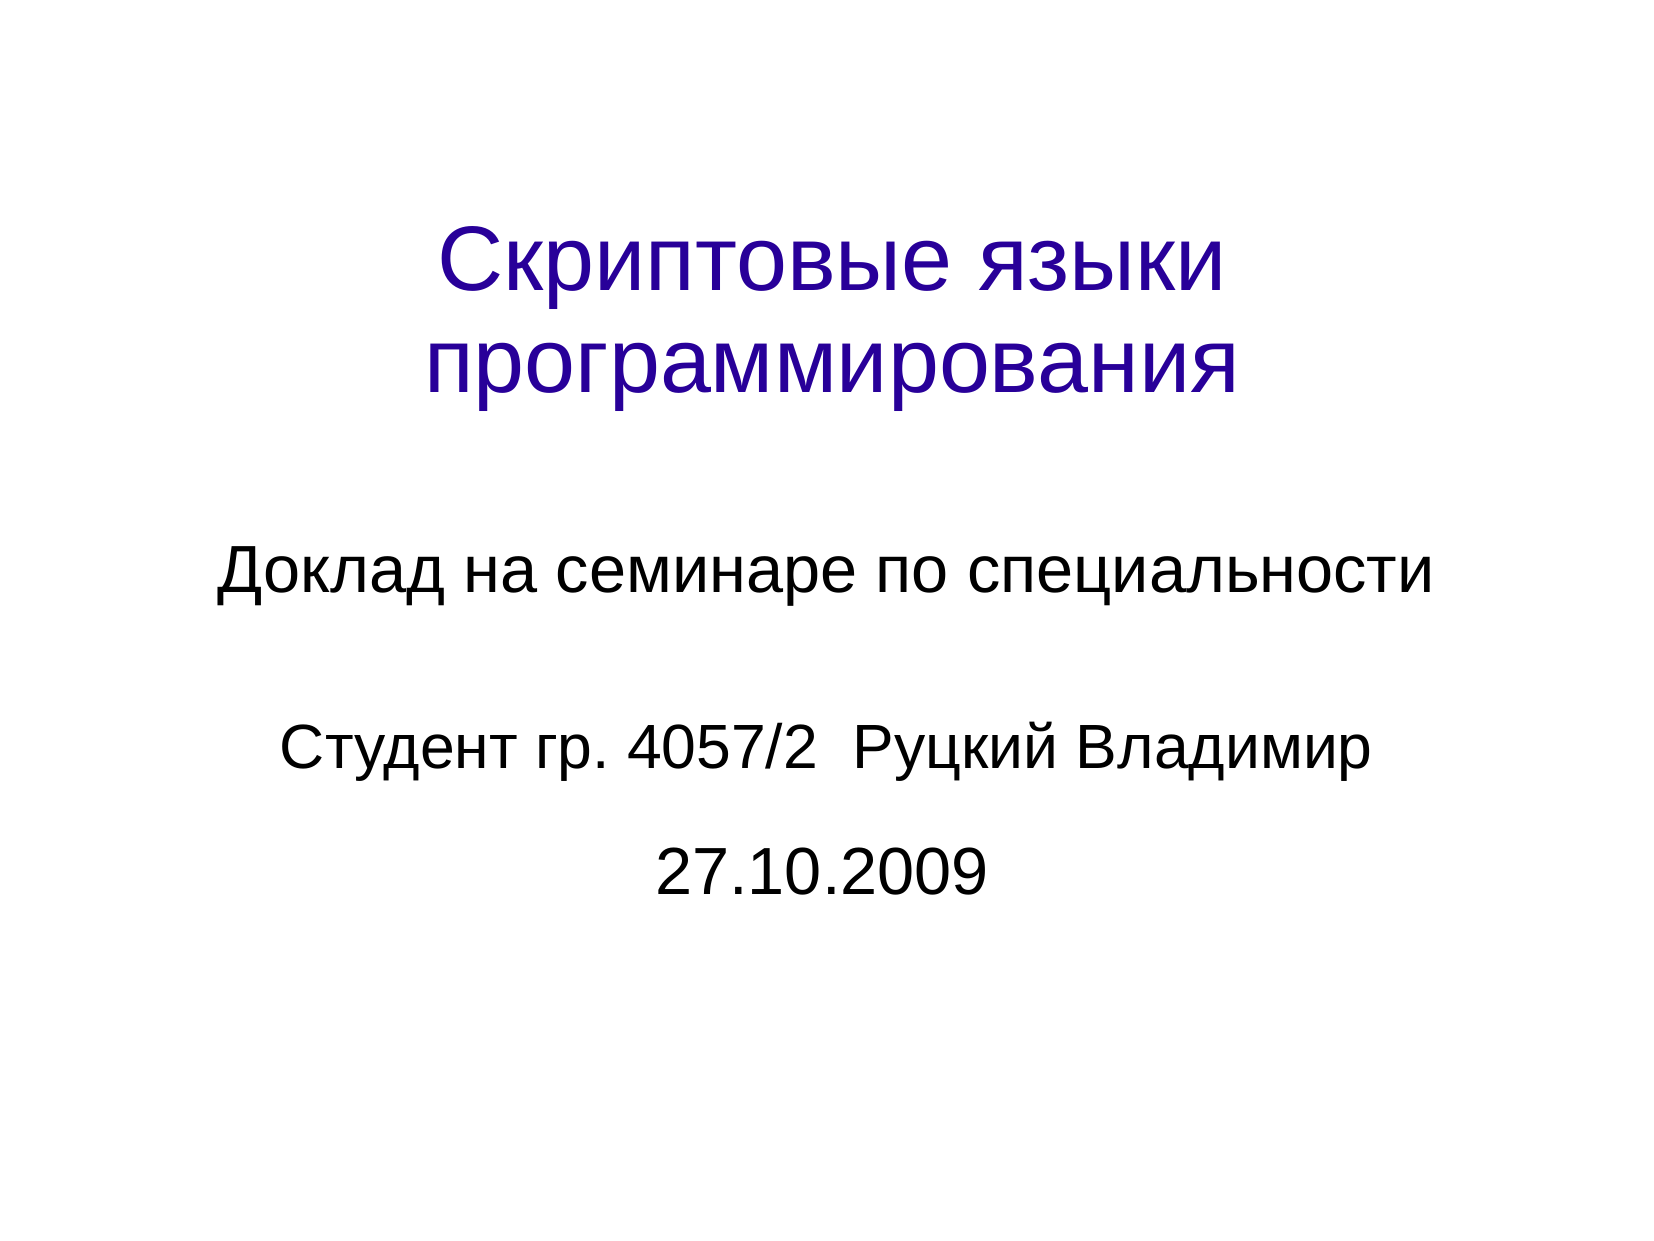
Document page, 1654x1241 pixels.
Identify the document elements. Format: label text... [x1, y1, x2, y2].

title Скриптовые языки программирования [88, 206, 1577, 414]
text_box 27.10.2009 [640, 826, 1013, 917]
subtitle Доклад на семинаре по специальности Студент гр. 4057/2 Руцкий Владимир [82, 290, 1571, 1109]
